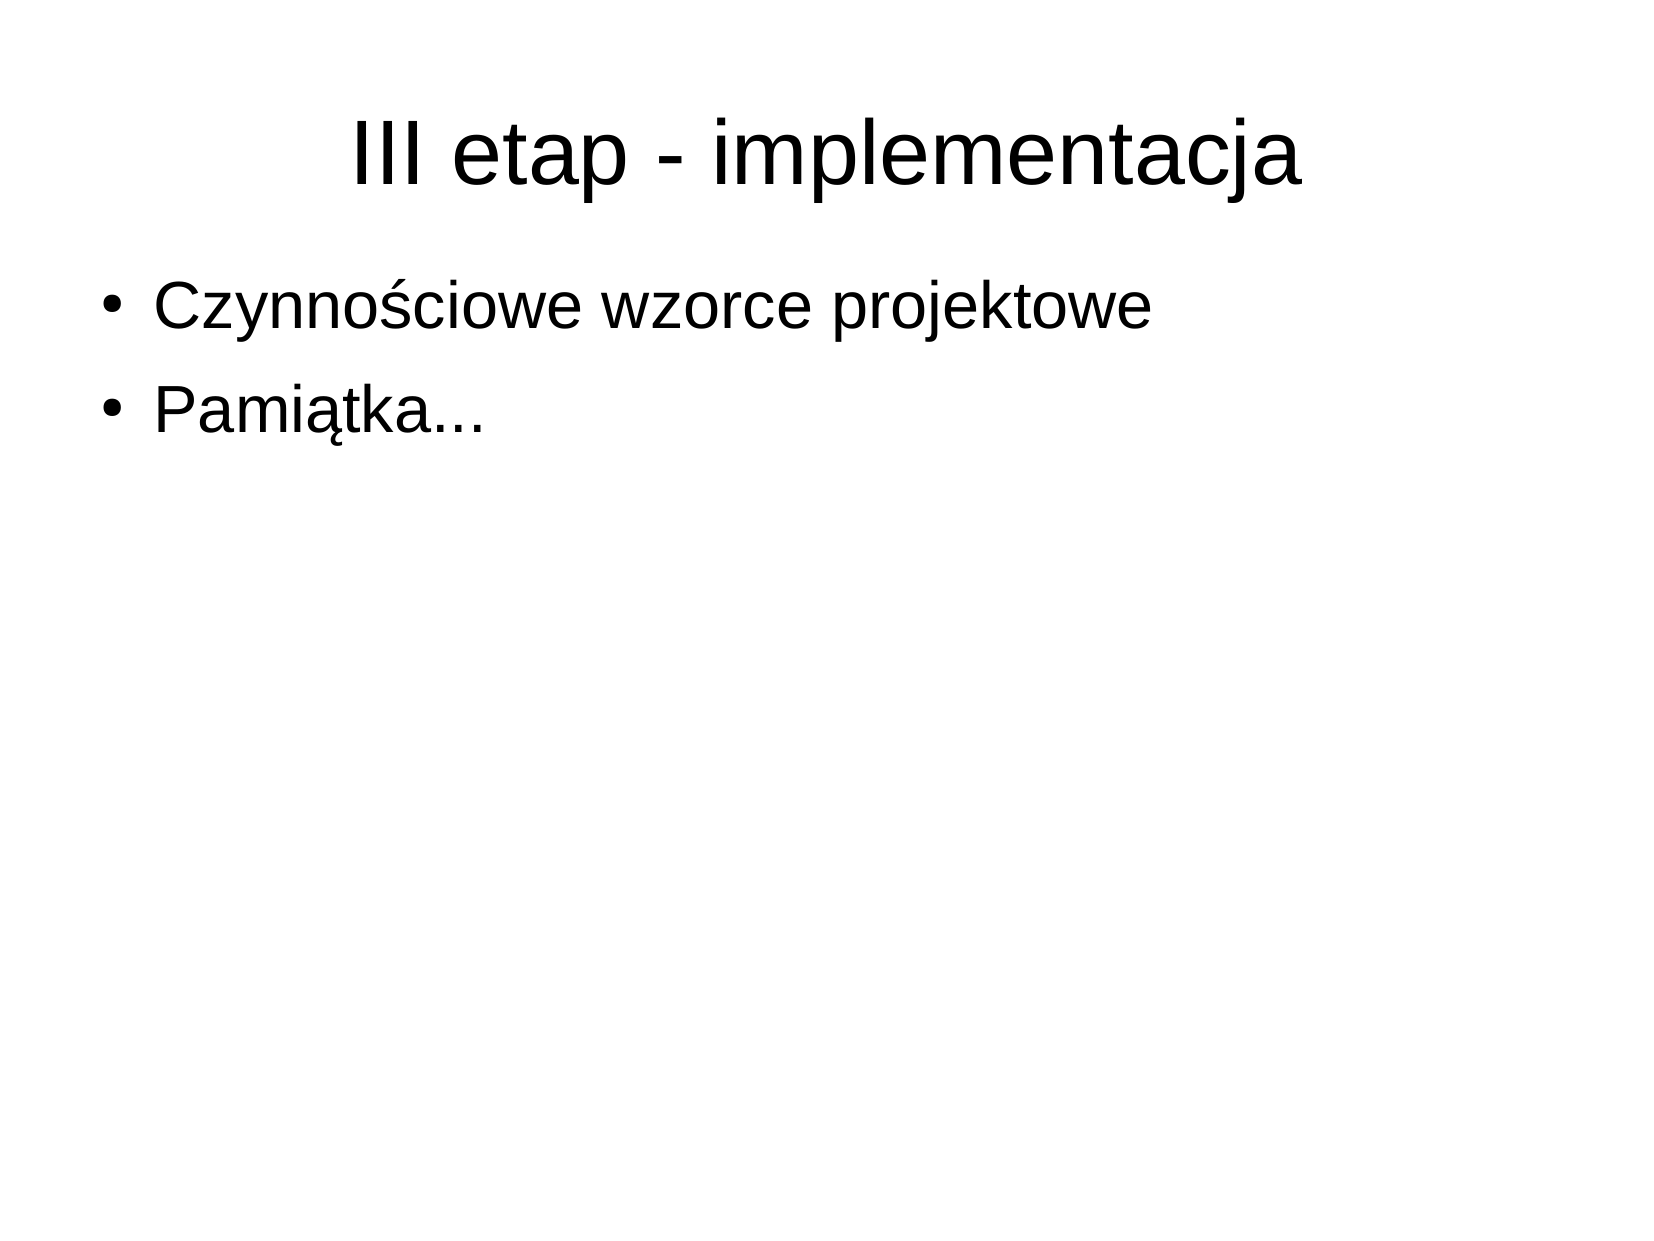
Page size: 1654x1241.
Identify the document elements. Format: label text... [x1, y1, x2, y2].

title III etap - implementacja [82, 49, 1571, 257]
list Czynnościowe wzorce projektowe Pamiątka... [82, 268, 1571, 1087]
